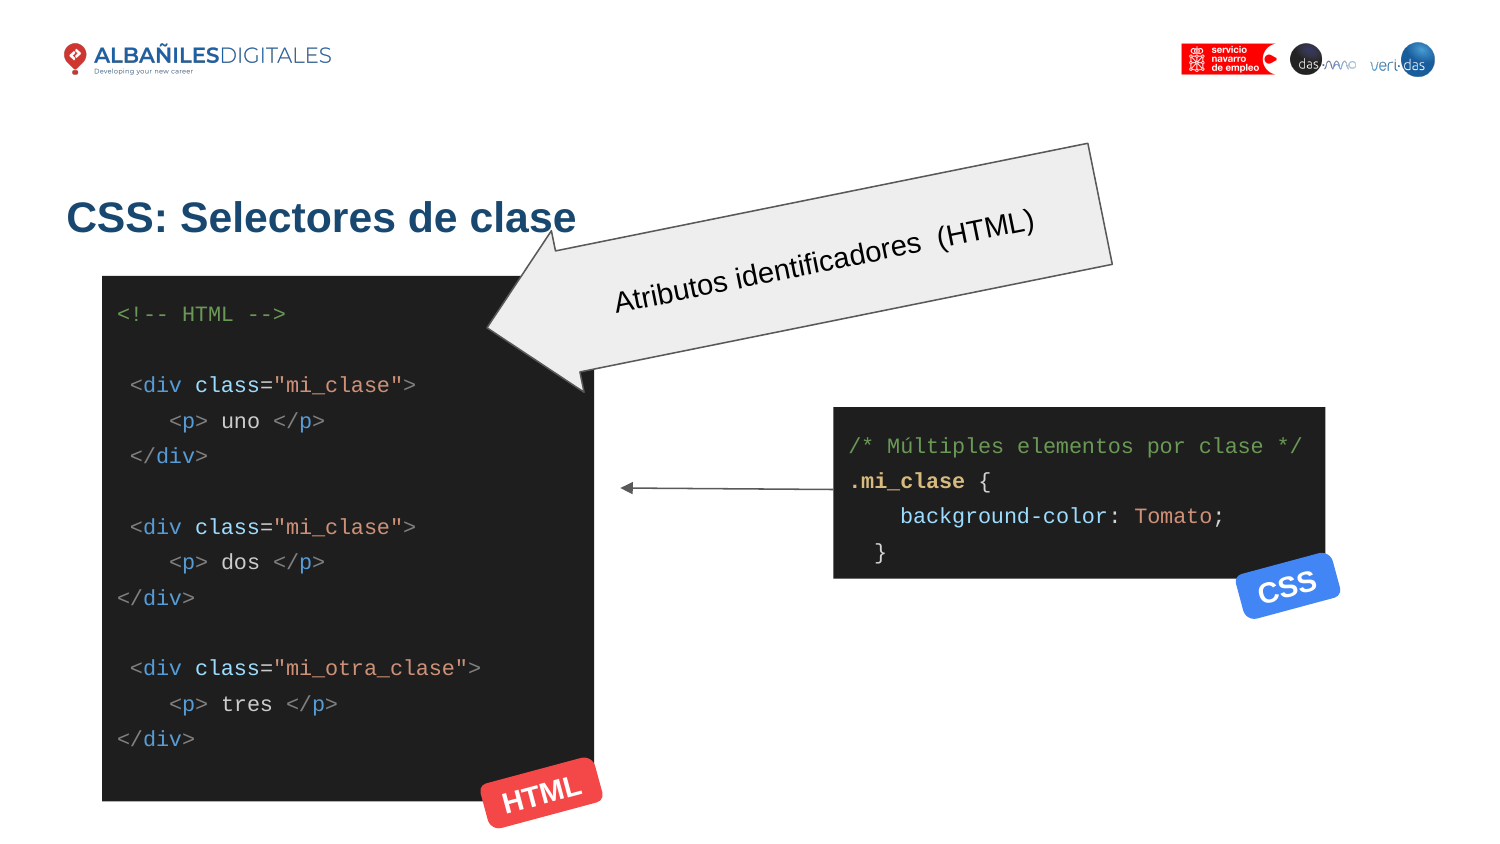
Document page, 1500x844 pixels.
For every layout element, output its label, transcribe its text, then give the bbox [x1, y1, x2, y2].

text_box /* Múltiples elementos por clase */ .mi_clase { background-color: Tomato; } [833, 407, 1326, 579]
picture [1370, 42, 1435, 77]
picture [64, 43, 332, 75]
text_box CSS [1235, 552, 1341, 619]
picture [1290, 43, 1356, 75]
picture [1181, 43, 1277, 75]
text_box CSS: Selectores de clase [66, 179, 728, 241]
text_box <!-- HTML --> <div class="mi_clase"> <p> uno </p> </div> <div class="mi_clase"> <p> dos </p> </div> <div class="mi_otra_clase"> <p> tres </p> </div> [102, 275, 595, 802]
text_box HTML [480, 757, 603, 829]
text_box Atributos identificadores (HTML) [486, 143, 1113, 393]
